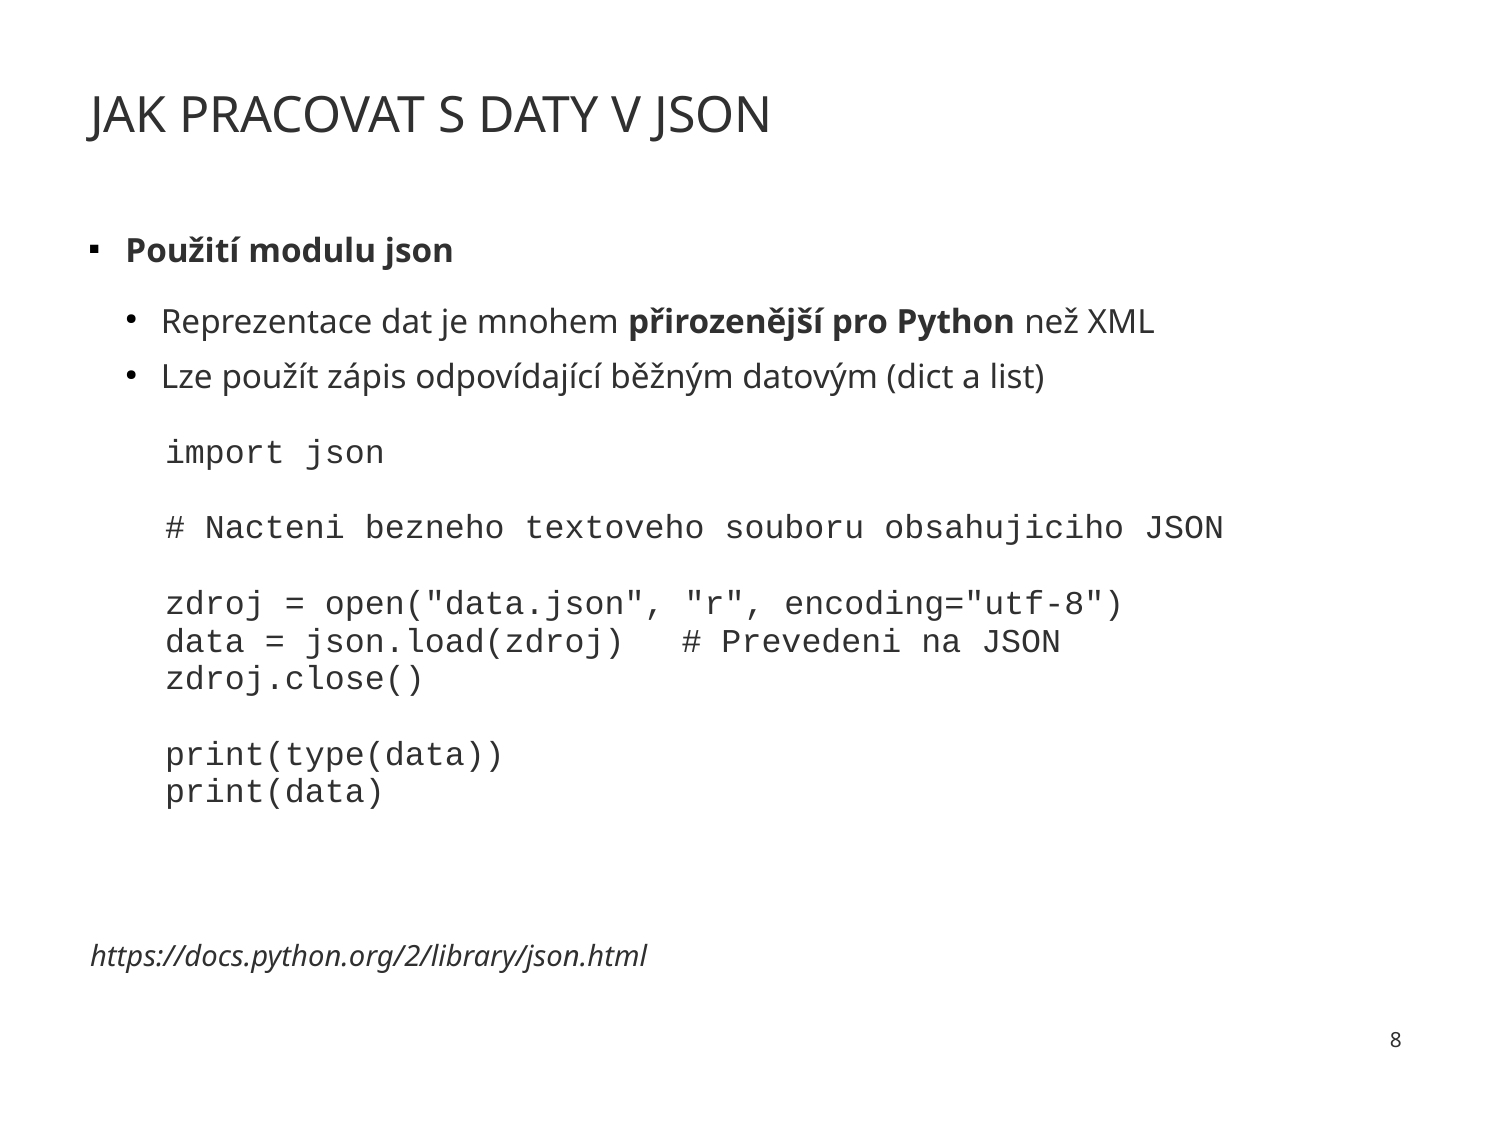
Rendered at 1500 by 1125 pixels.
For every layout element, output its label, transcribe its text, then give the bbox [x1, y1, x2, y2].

slide_number <číslo> [1343, 1010, 1417, 1071]
title Jak pracovat s daty v Json [75, 66, 1223, 161]
list Použití modulu json Reprezentace dat je mnohem přirozenější pro Python než XML Lze použít zápis odpovídající běžným datovým (dict a list) import json # Nacteni bezneho textoveho souboru obsahujiciho JSON zdroj = open("data.json", "r", encoding="utf-8") data = json.load(zdroj) # Prevedeni na JSON zdroj.close() print(type(data)) print(data) https://docs.python.org/2/library/json.html [75, 219, 1353, 1035]
